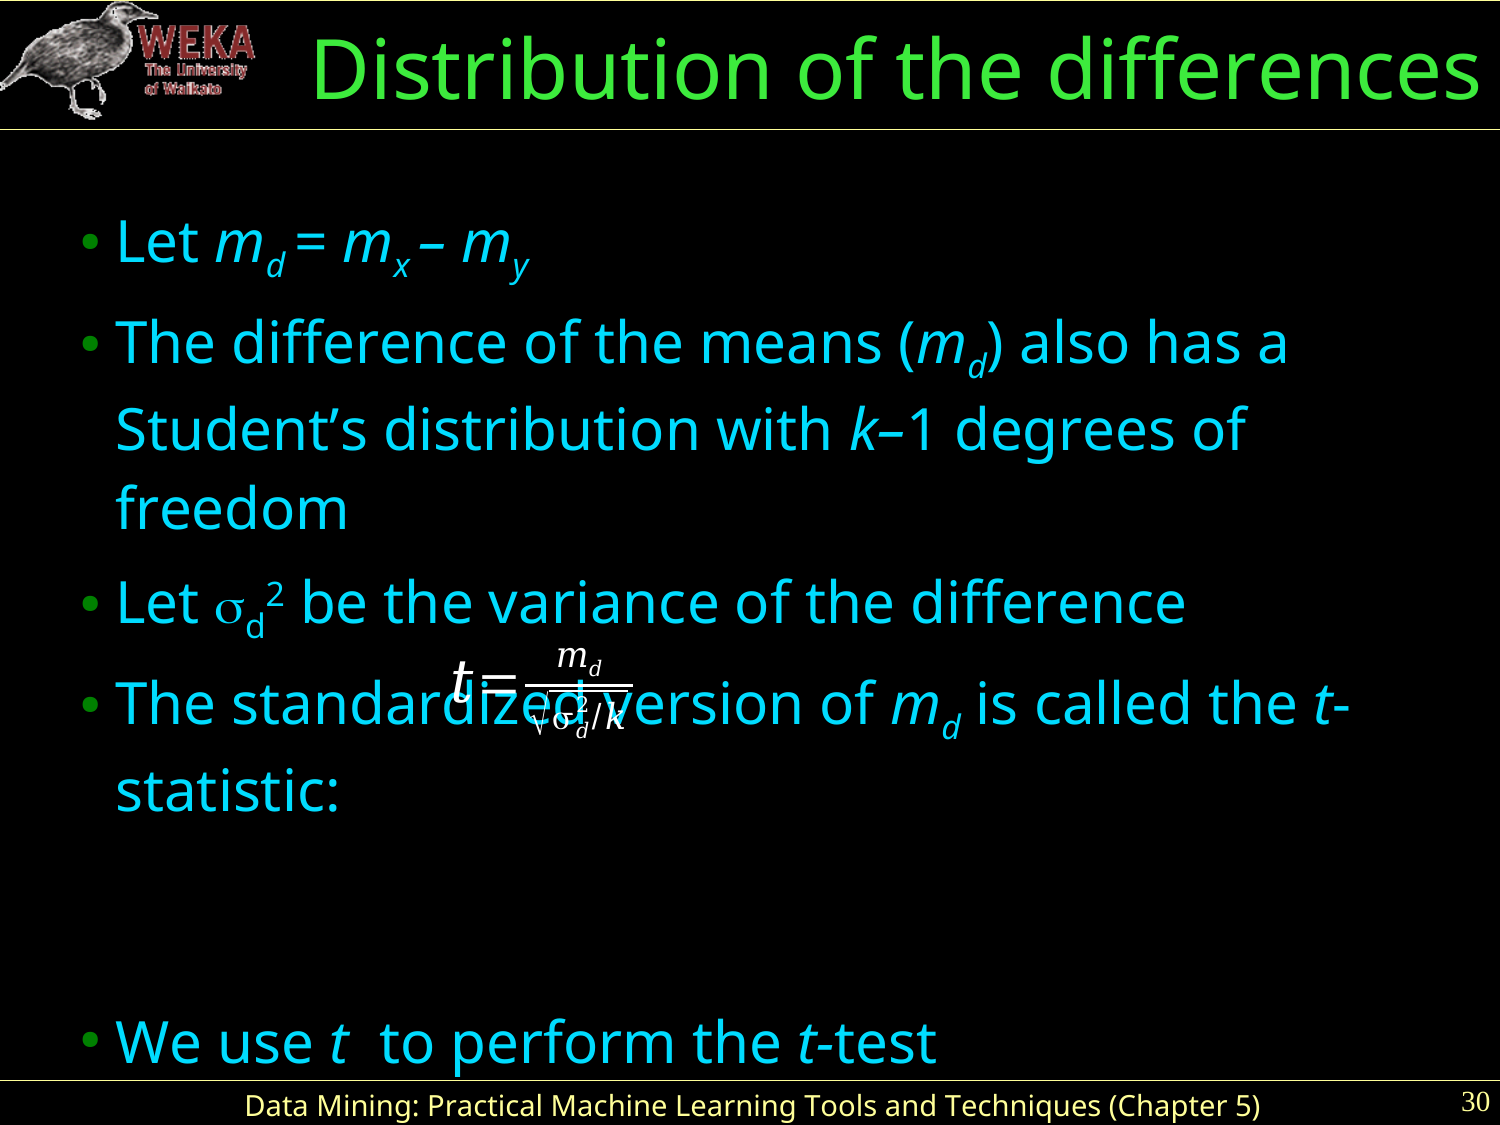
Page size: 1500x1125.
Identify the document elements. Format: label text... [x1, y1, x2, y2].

picture [0, 1, 266, 129]
title Distribution of the differences [295, 0, 1500, 148]
text_box Let md = mx – my The difference of the means (md) also has a Student’s distribution with k–1 degrees of freedom Let sd2 be the variance of the difference The standardized version of md is called the t-statistic: We use t to perform the t-test [29, 193, 1500, 869]
chart [442, 634, 640, 744]
